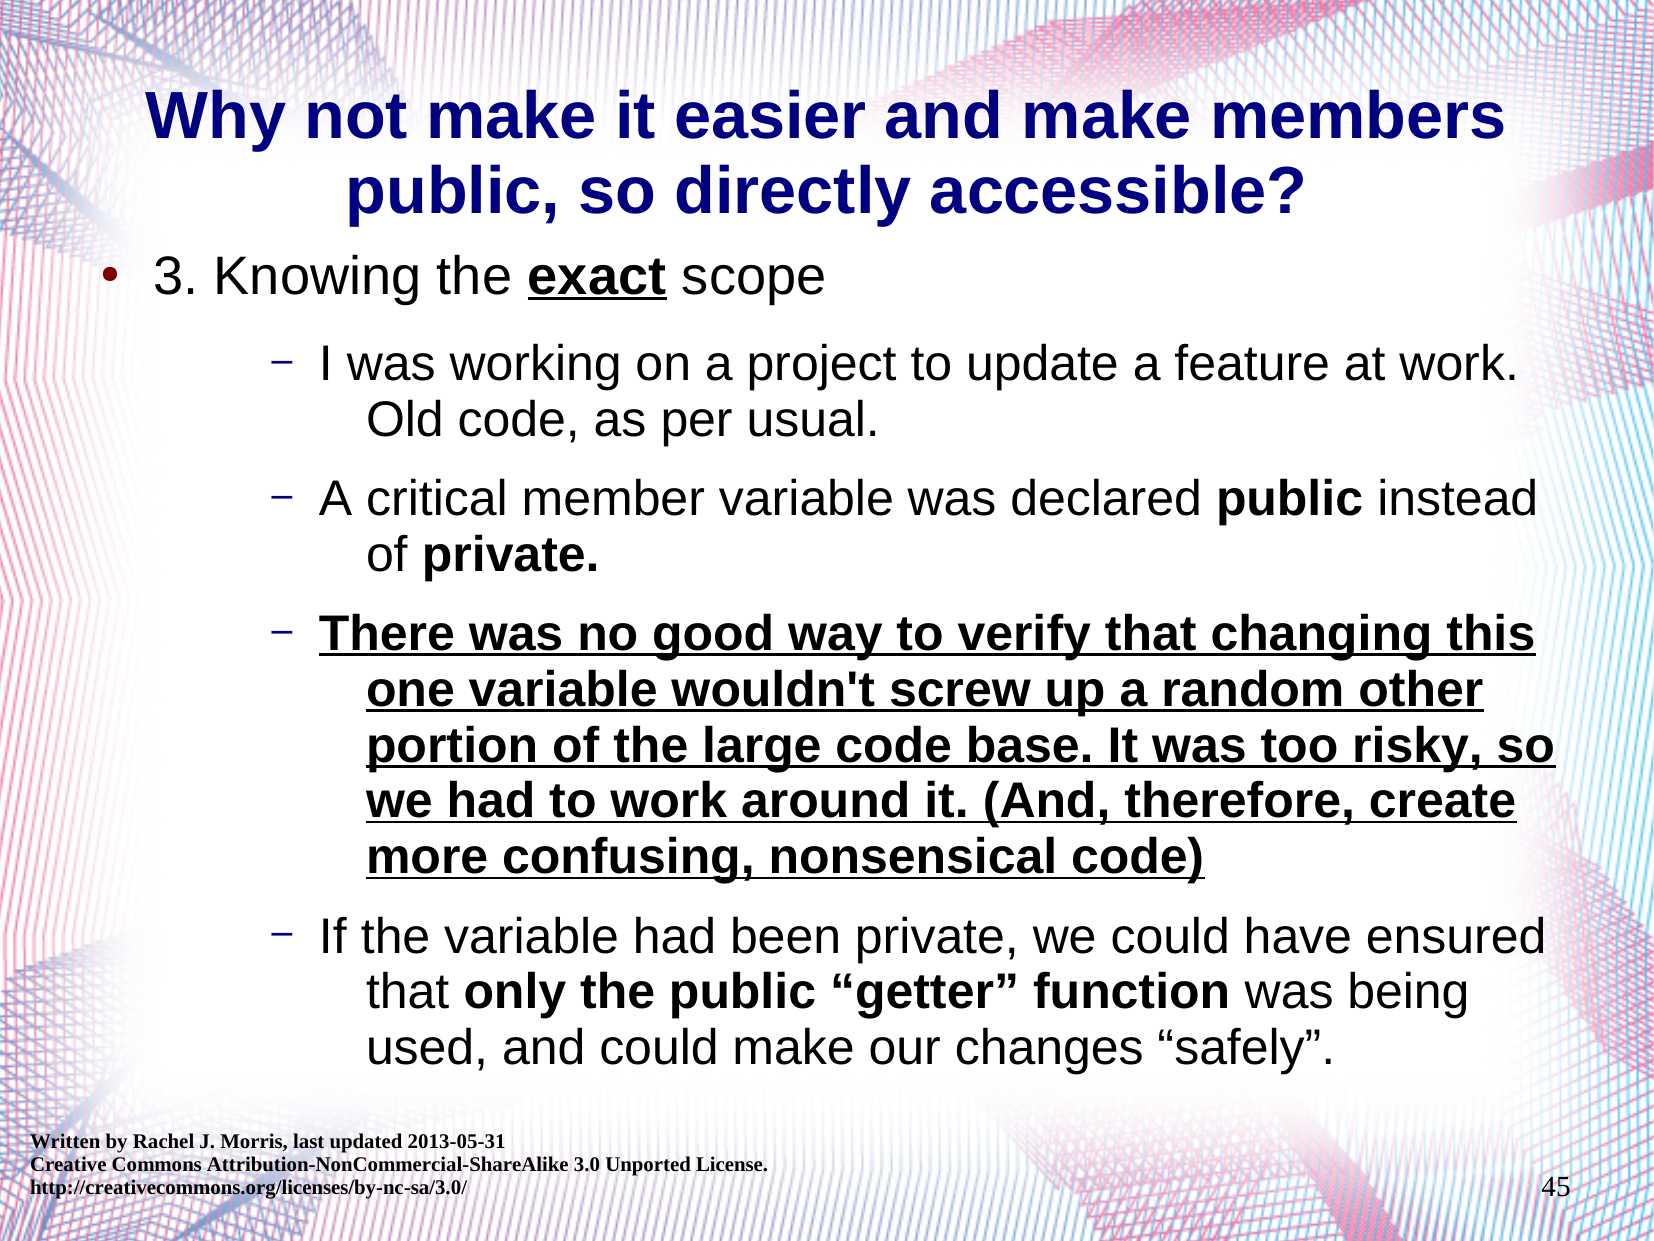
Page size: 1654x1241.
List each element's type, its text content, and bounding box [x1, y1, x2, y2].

title Why not make it easier and make members public, so directly accessible? [82, 49, 1571, 245]
picture [0, 0, 1654, 1241]
list 3. Knowing the exact scope I was working on a project to update a feature at work. Old code, as per usual. A critical member variable was declared public instead of private. There was no good way to verify that changing this one variable wouldn't screw up a random other portion of the large code base. It was too risky, so we had to work around it. (And, therefore, create more confusing, nonsensical code) If the variable had been private, we could have ensured that only the public “getter” function was being used, and could make our changes “safely”. [82, 245, 1571, 1081]
